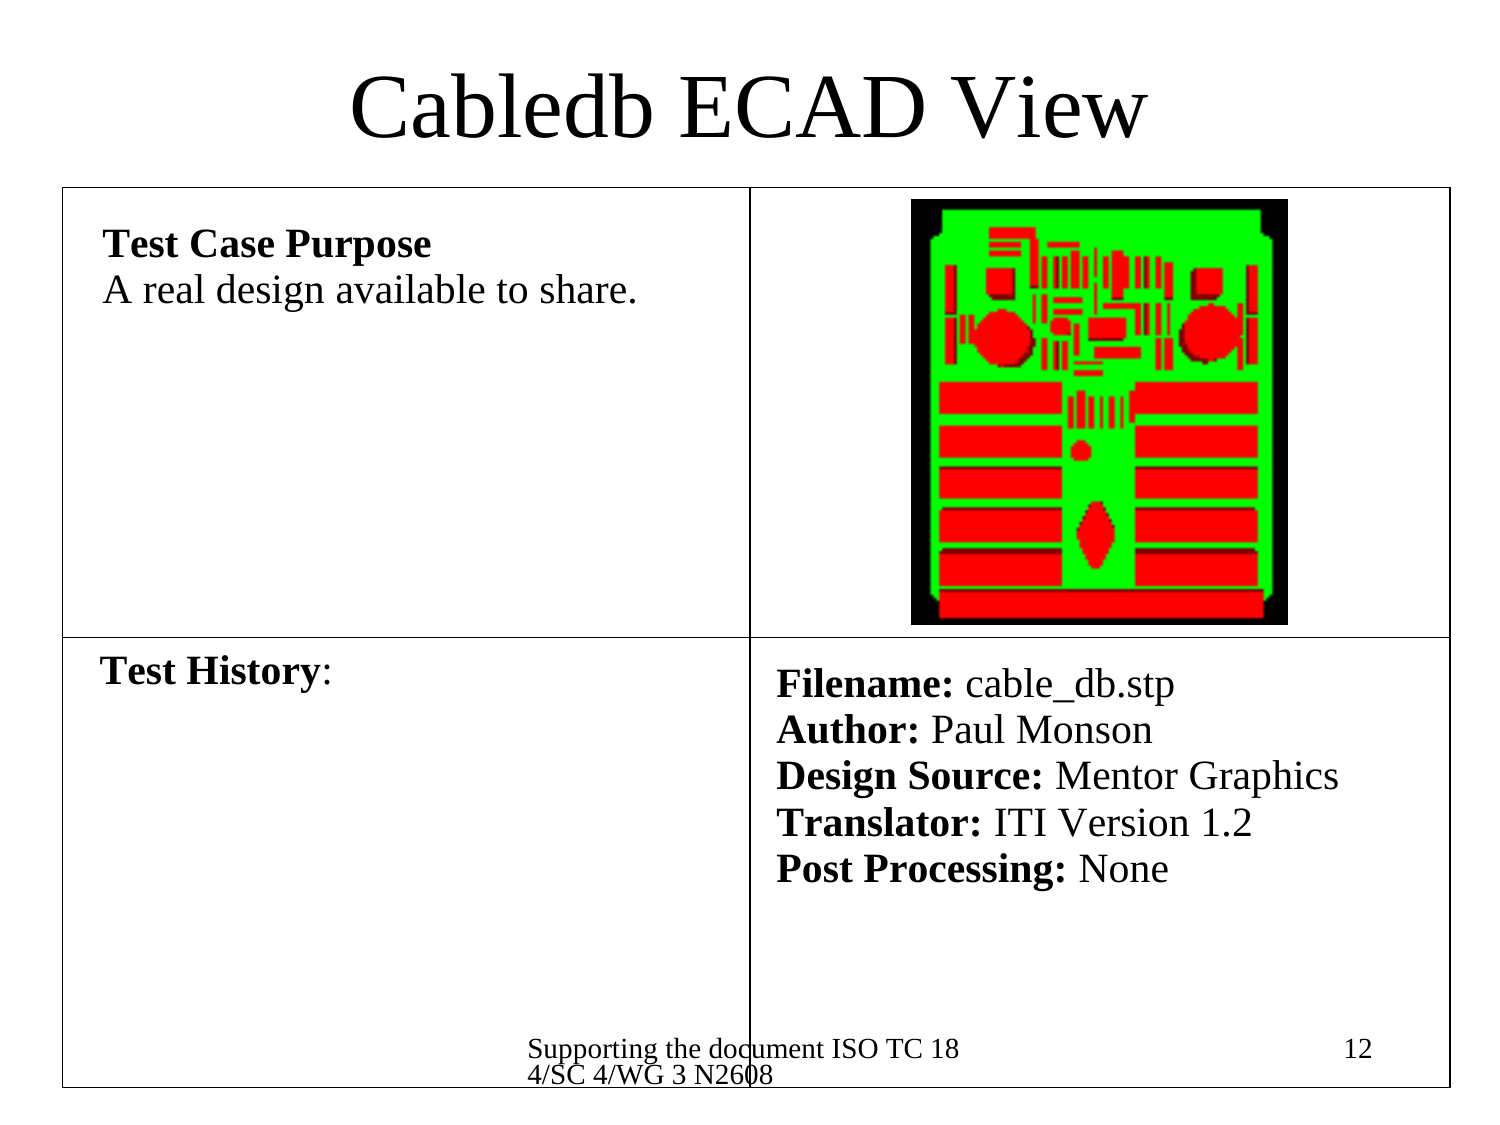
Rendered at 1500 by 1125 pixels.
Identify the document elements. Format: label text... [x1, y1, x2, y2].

text_box Filename: cable_db.stp Author: Paul Monson Design Source: Mentor Graphics Translator: ITI Version 1.2 Post Processing: None [761, 652, 1355, 1010]
text_box Test History: [84, 639, 348, 702]
chart [911, 200, 1288, 625]
text_box Test Case Purpose A real design available to share. [87, 212, 676, 321]
title Cabledb ECAD View [112, 12, 1388, 201]
